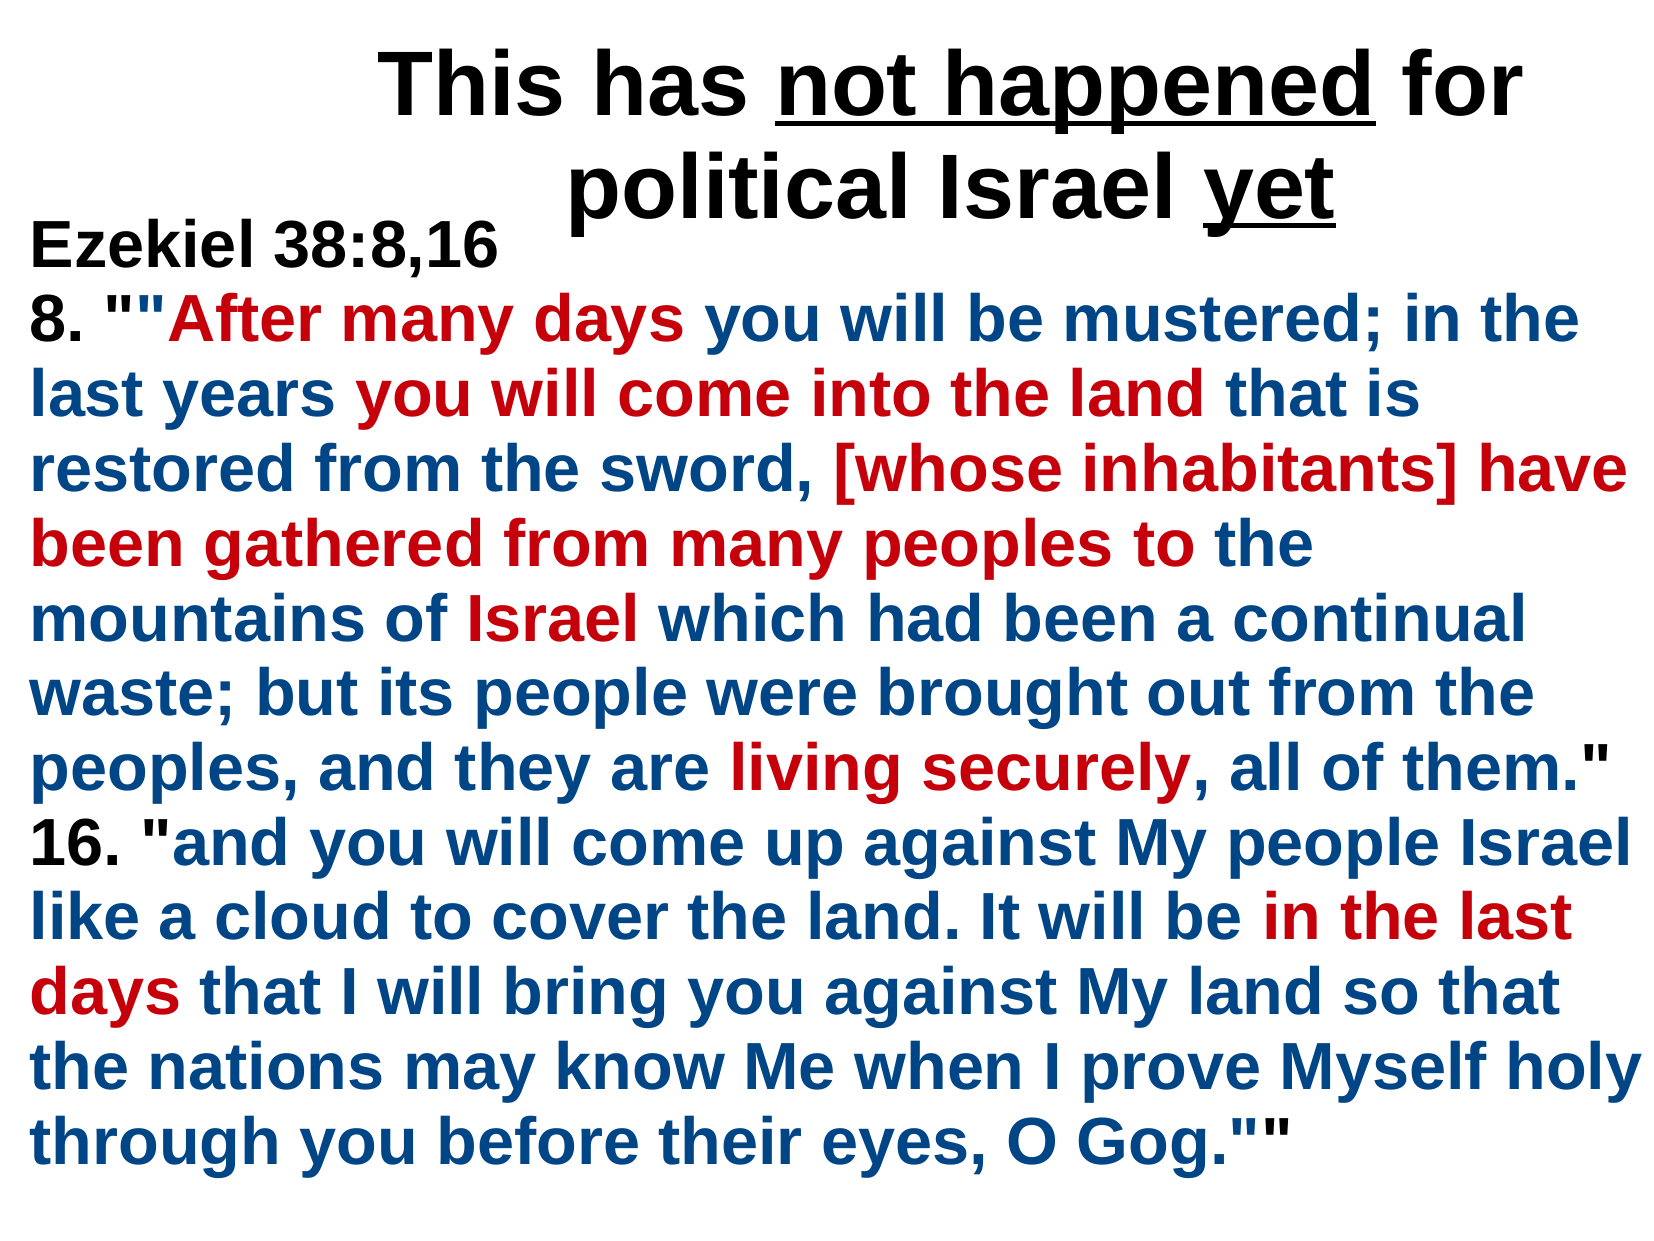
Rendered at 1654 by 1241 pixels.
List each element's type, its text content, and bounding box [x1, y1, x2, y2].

list Ezekiel 38:8,16 8. ""After many days you will be mustered; in the last years you will come into the land that is restored from the sword, [whose inhabitants] have been gathered from many peoples to the mountains of Israel which had been a continual waste; but its people were brought out from the peoples, and they are living securely, all of them." 16. "and you will come up against My people Israel like a cloud to cover the land. It will be in the last days that I will bring you against My land so that the nations may know Me when I prove Myself holy through you before their eyes, O Gog."" [29, 206, 1654, 1241]
title This has not happened for political Israel yet [206, 31, 1654, 206]
